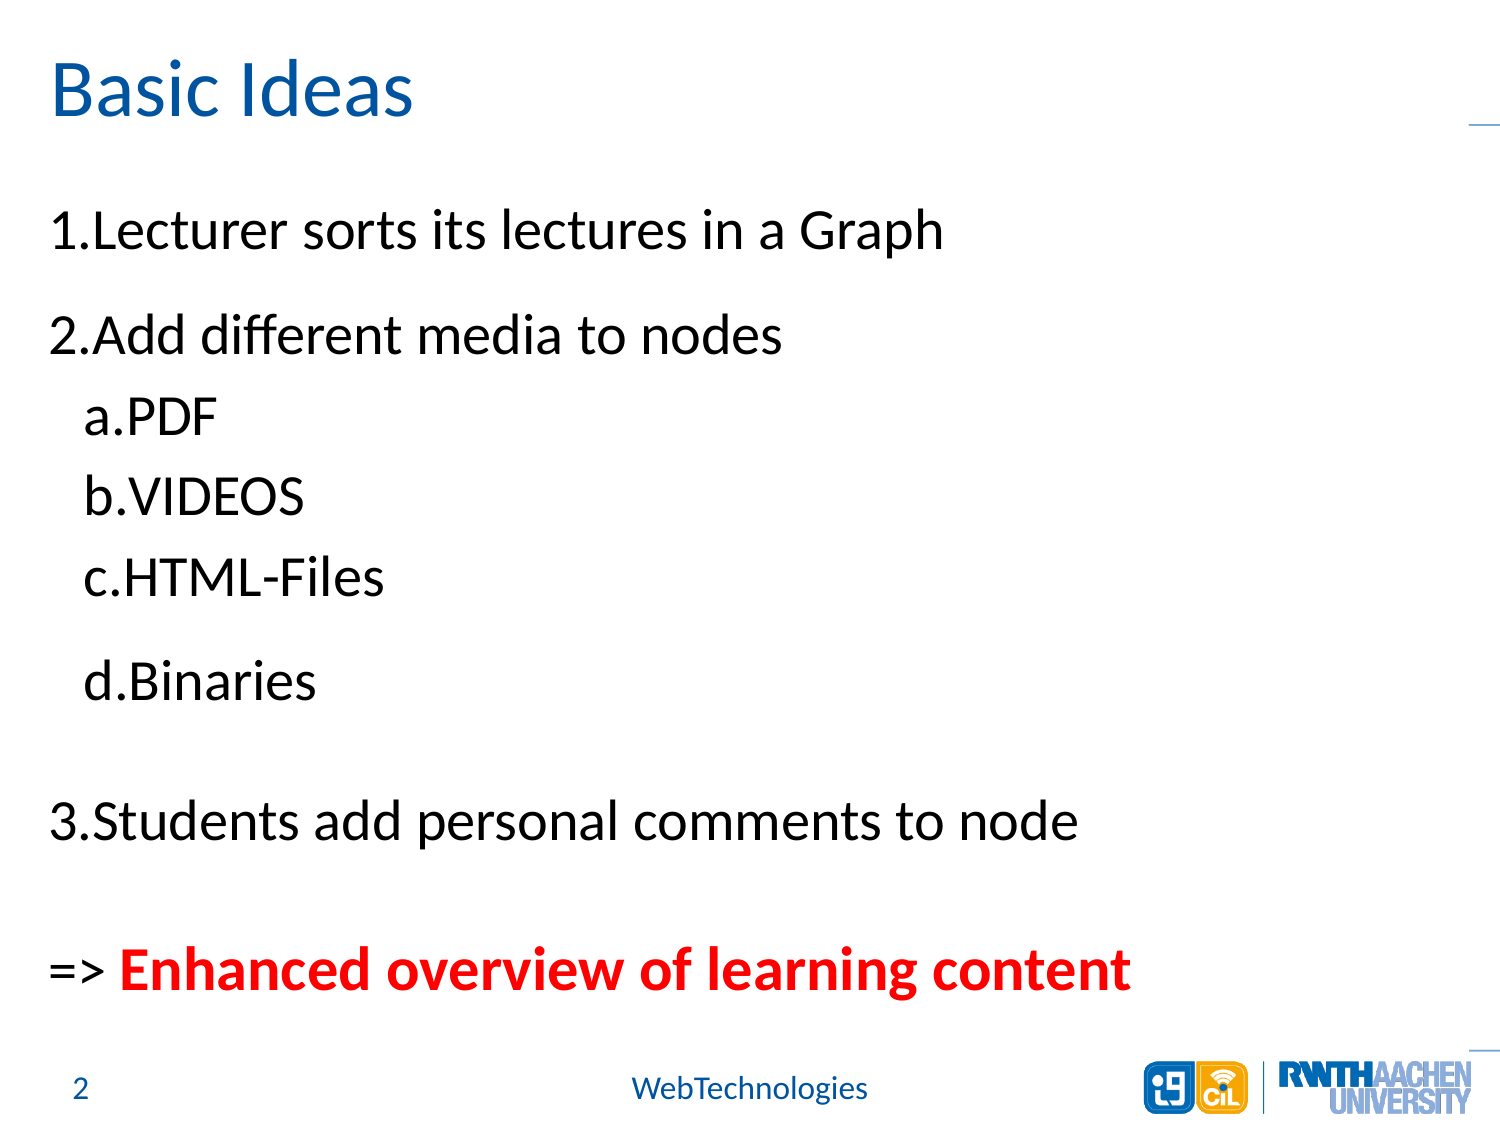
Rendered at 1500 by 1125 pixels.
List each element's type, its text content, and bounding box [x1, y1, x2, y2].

text_box Basic Ideas [35, 42, 1469, 125]
picture [1143, 1061, 1471, 1114]
text_box Lecturer sorts its lectures in a Graph Add different media to nodes PDF VIDEOS HTML-Files Binaries Students add personal comments to node => Enhanced overview of learning content [33, 149, 1469, 1035]
text_box <Foliennummer> [57, 1058, 136, 1119]
text_box WebTechnologies [366, 1058, 1134, 1119]
